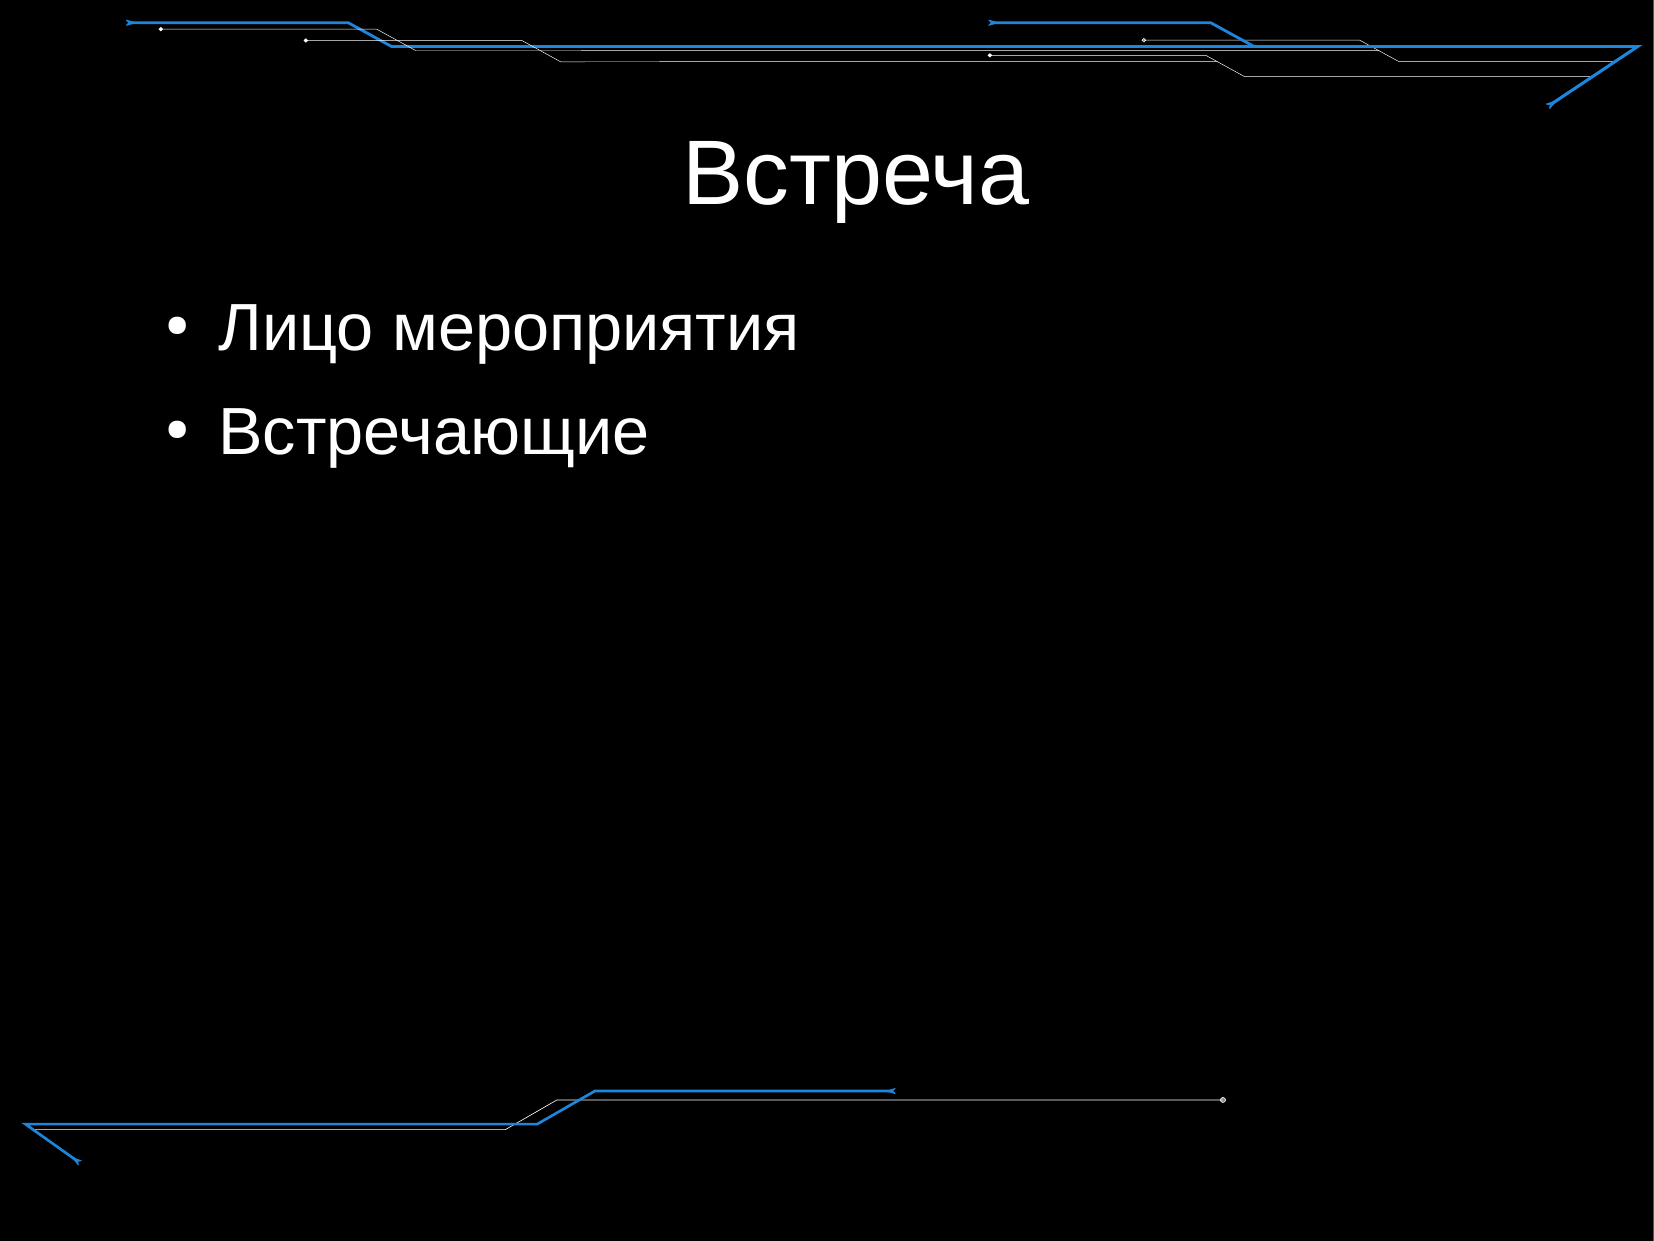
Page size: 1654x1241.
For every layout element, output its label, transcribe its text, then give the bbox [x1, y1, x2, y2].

list Лицо мероприятия Встречающие [147, 289, 1565, 1010]
title Встреча [147, 84, 1565, 262]
